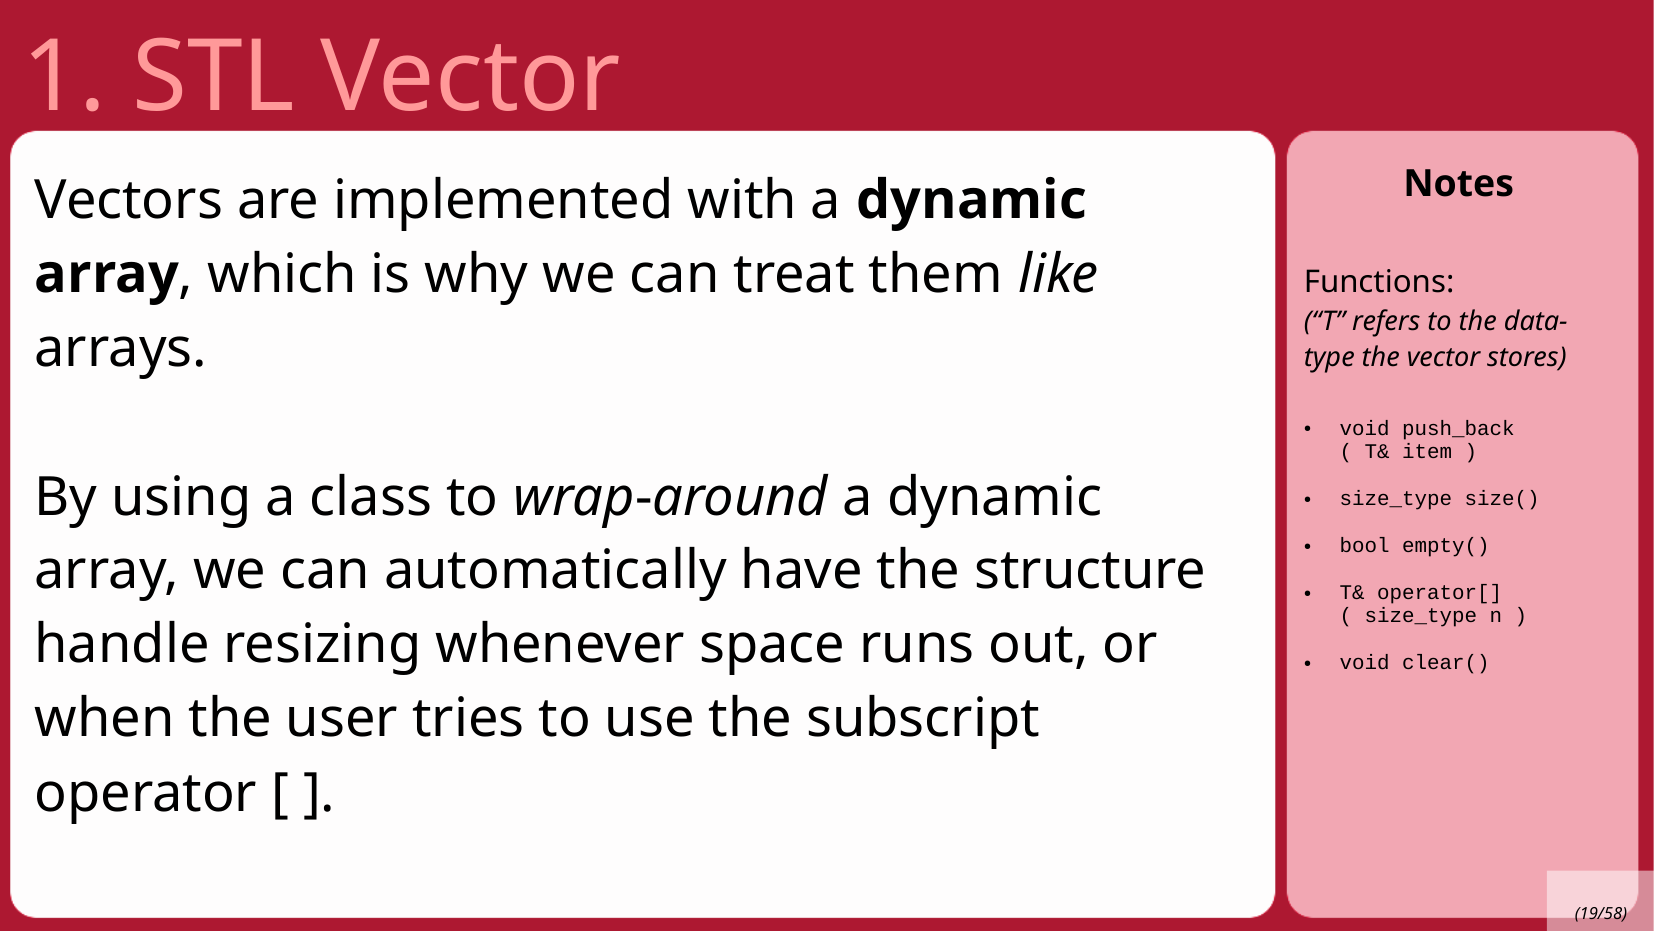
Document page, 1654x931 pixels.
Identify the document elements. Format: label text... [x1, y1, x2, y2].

text_box Notes Functions: (“T” refers to the data-type the vector stores) void push_back ( T& item ) size_type size() bool empty() T& operator[]( size_type n ) void clear() [1289, 149, 1629, 638]
text_box Vectors are implemented with a dynamic array, which is why we can treat them like arrays. By using a class to wrap-around a dynamic array, we can automatically have the structure handle resizing whenever space runs out, or when the user tries to use the subscript operator [ ]. [34, 160, 1248, 587]
title 1. STL Vector [22, 7, 1511, 136]
text_box (<number>/58) [1546, 877, 1654, 931]
picture [0, 0, 1654, 931]
